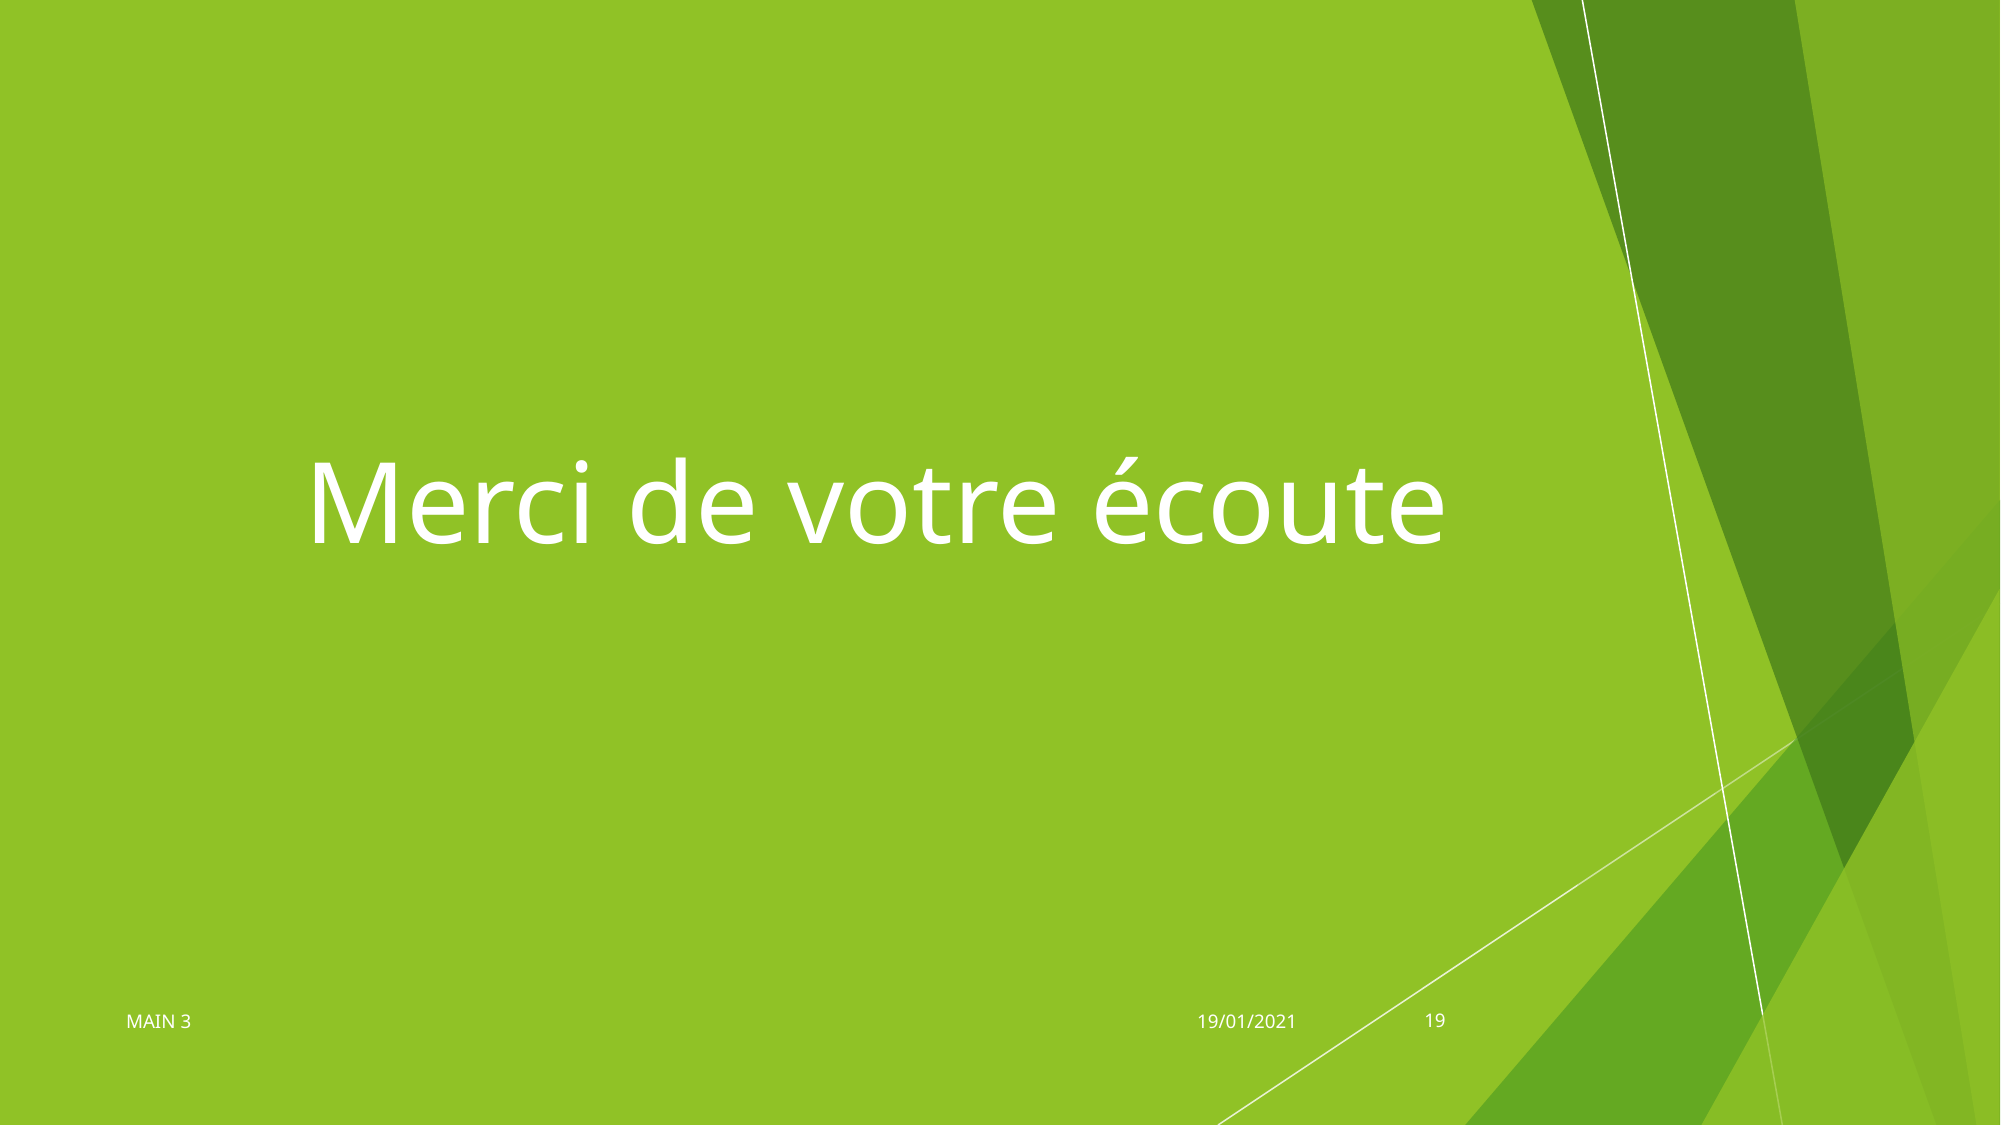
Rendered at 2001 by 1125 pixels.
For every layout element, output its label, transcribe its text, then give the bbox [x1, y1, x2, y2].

text_box 19/01/2021 [1181, 991, 1332, 1051]
text_box MAIN 3 [111, 991, 1145, 1051]
text_box 8 [1409, 991, 1522, 1051]
title Merci de votre écoute [289, 393, 1564, 574]
text_box [0, 0, 2000, 1125]
